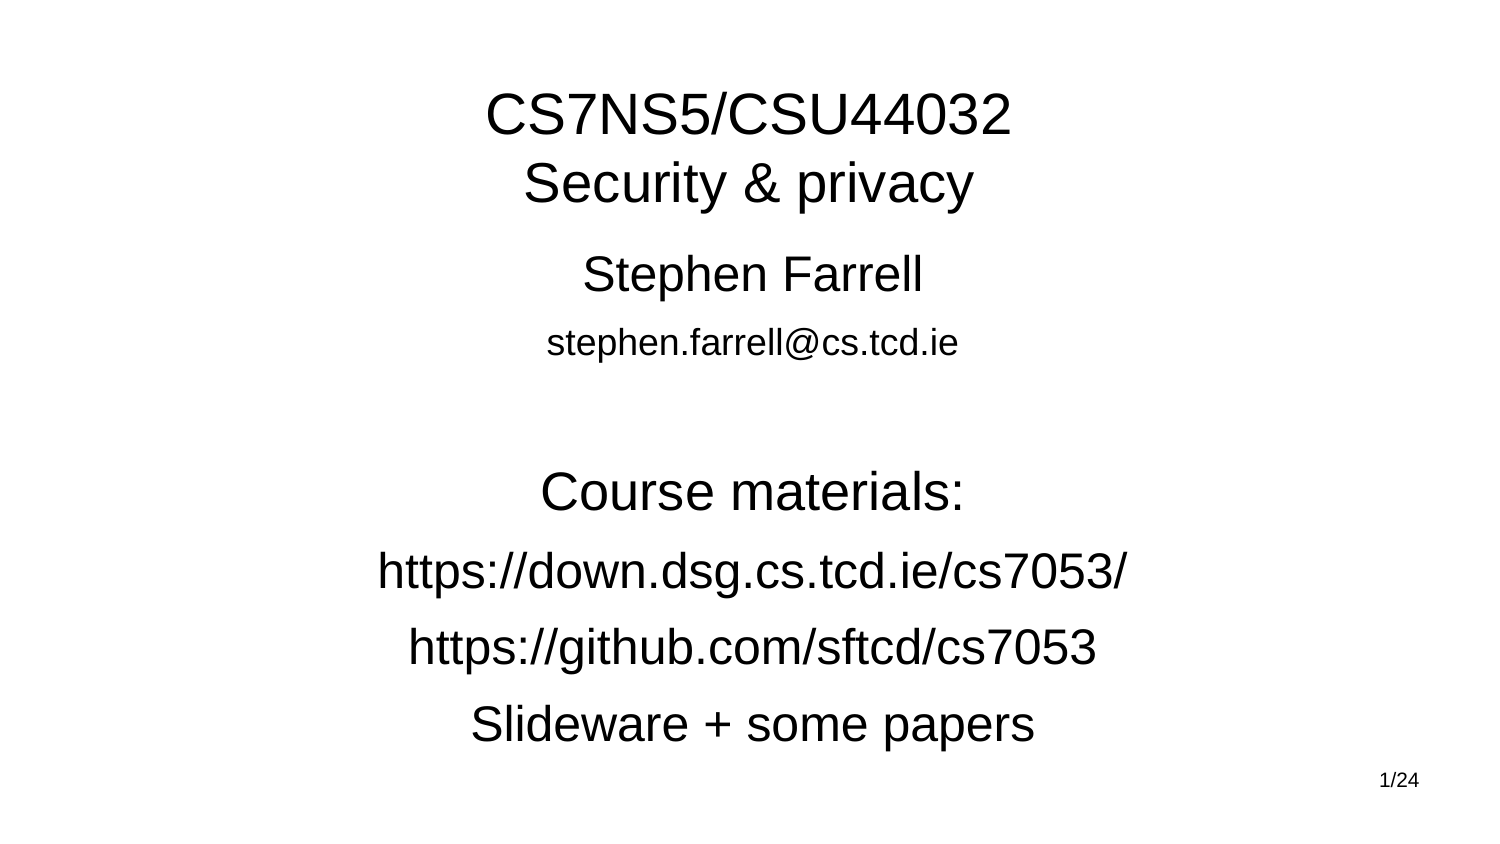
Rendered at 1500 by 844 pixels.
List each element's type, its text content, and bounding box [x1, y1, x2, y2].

subtitle Stephen Farrell stephen.farrell@cs.tcd.ie Course materials: https://down.dsg.cs.tcd.ie/cs7053/ https://github.com/sftcd/cs7053 Slideware + some papers [112, 249, 1387, 744]
title CS7NS5/CSU44032 Security & privacy [112, 56, 1387, 234]
